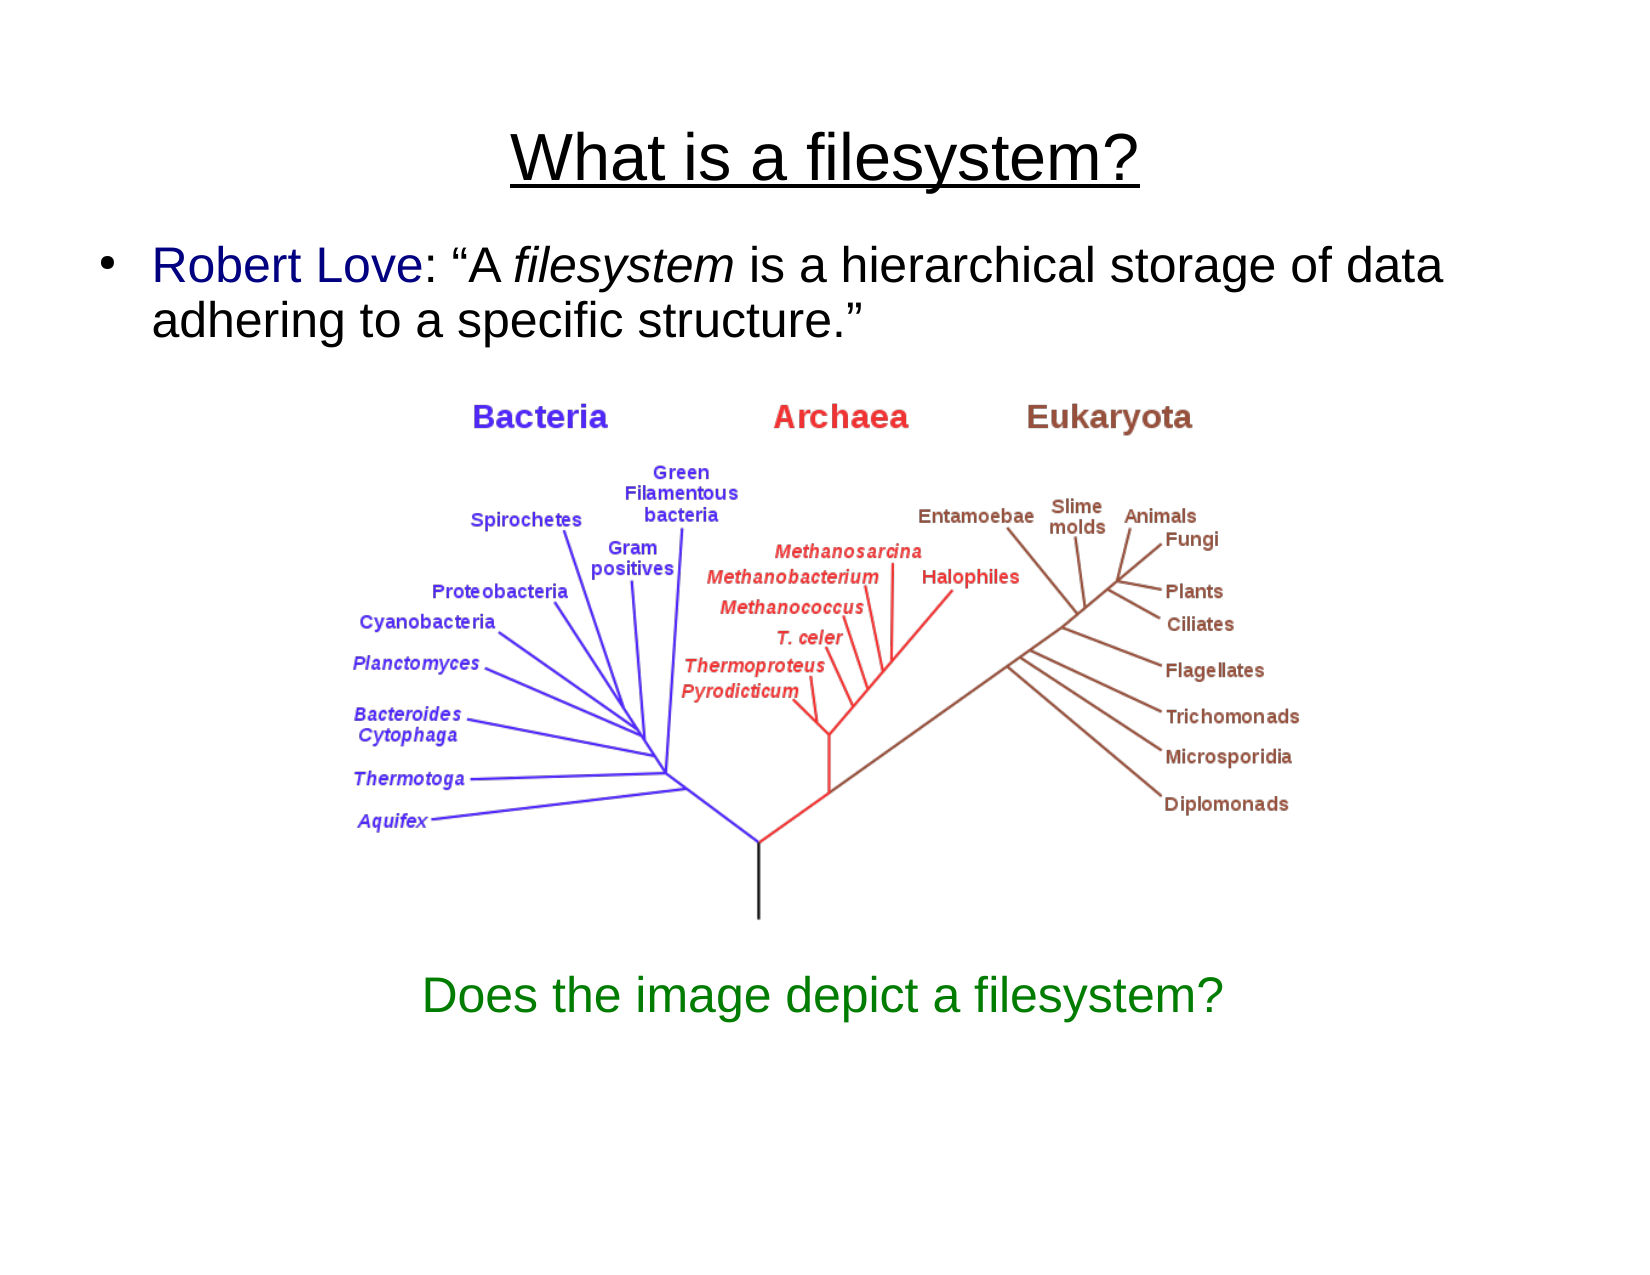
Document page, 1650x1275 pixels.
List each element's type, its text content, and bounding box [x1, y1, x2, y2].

title What is a filesystem? [82, 50, 1568, 264]
text_box Does the image depict a filesystem? [406, 960, 1244, 1055]
picture [340, 399, 1310, 925]
list Robert Love: “A filesystem is a hierarchical storage of data adhering to a specific structure.” [80, 236, 1558, 397]
